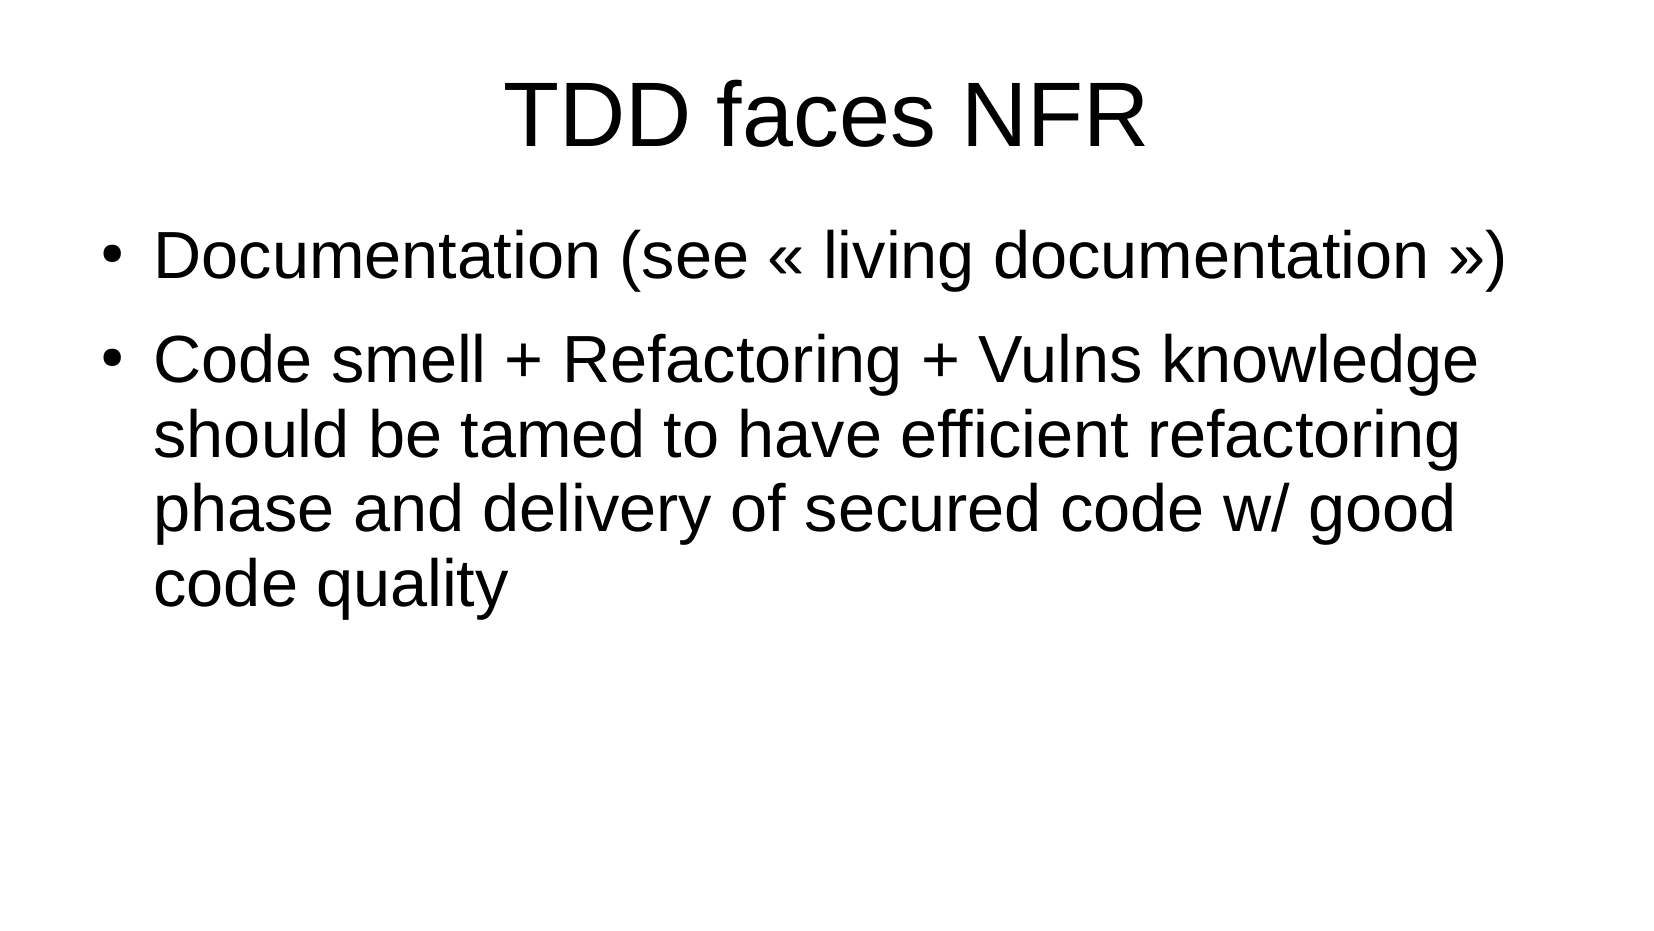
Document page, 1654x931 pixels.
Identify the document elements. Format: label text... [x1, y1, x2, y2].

list Documentation (see « living documentation ») Code smell + Refactoring + Vulns knowledge should be tamed to have efficient refactoring phase and delivery of secured code w/ good code quality [82, 217, 1571, 758]
title TDD faces NFR [82, 37, 1571, 193]
